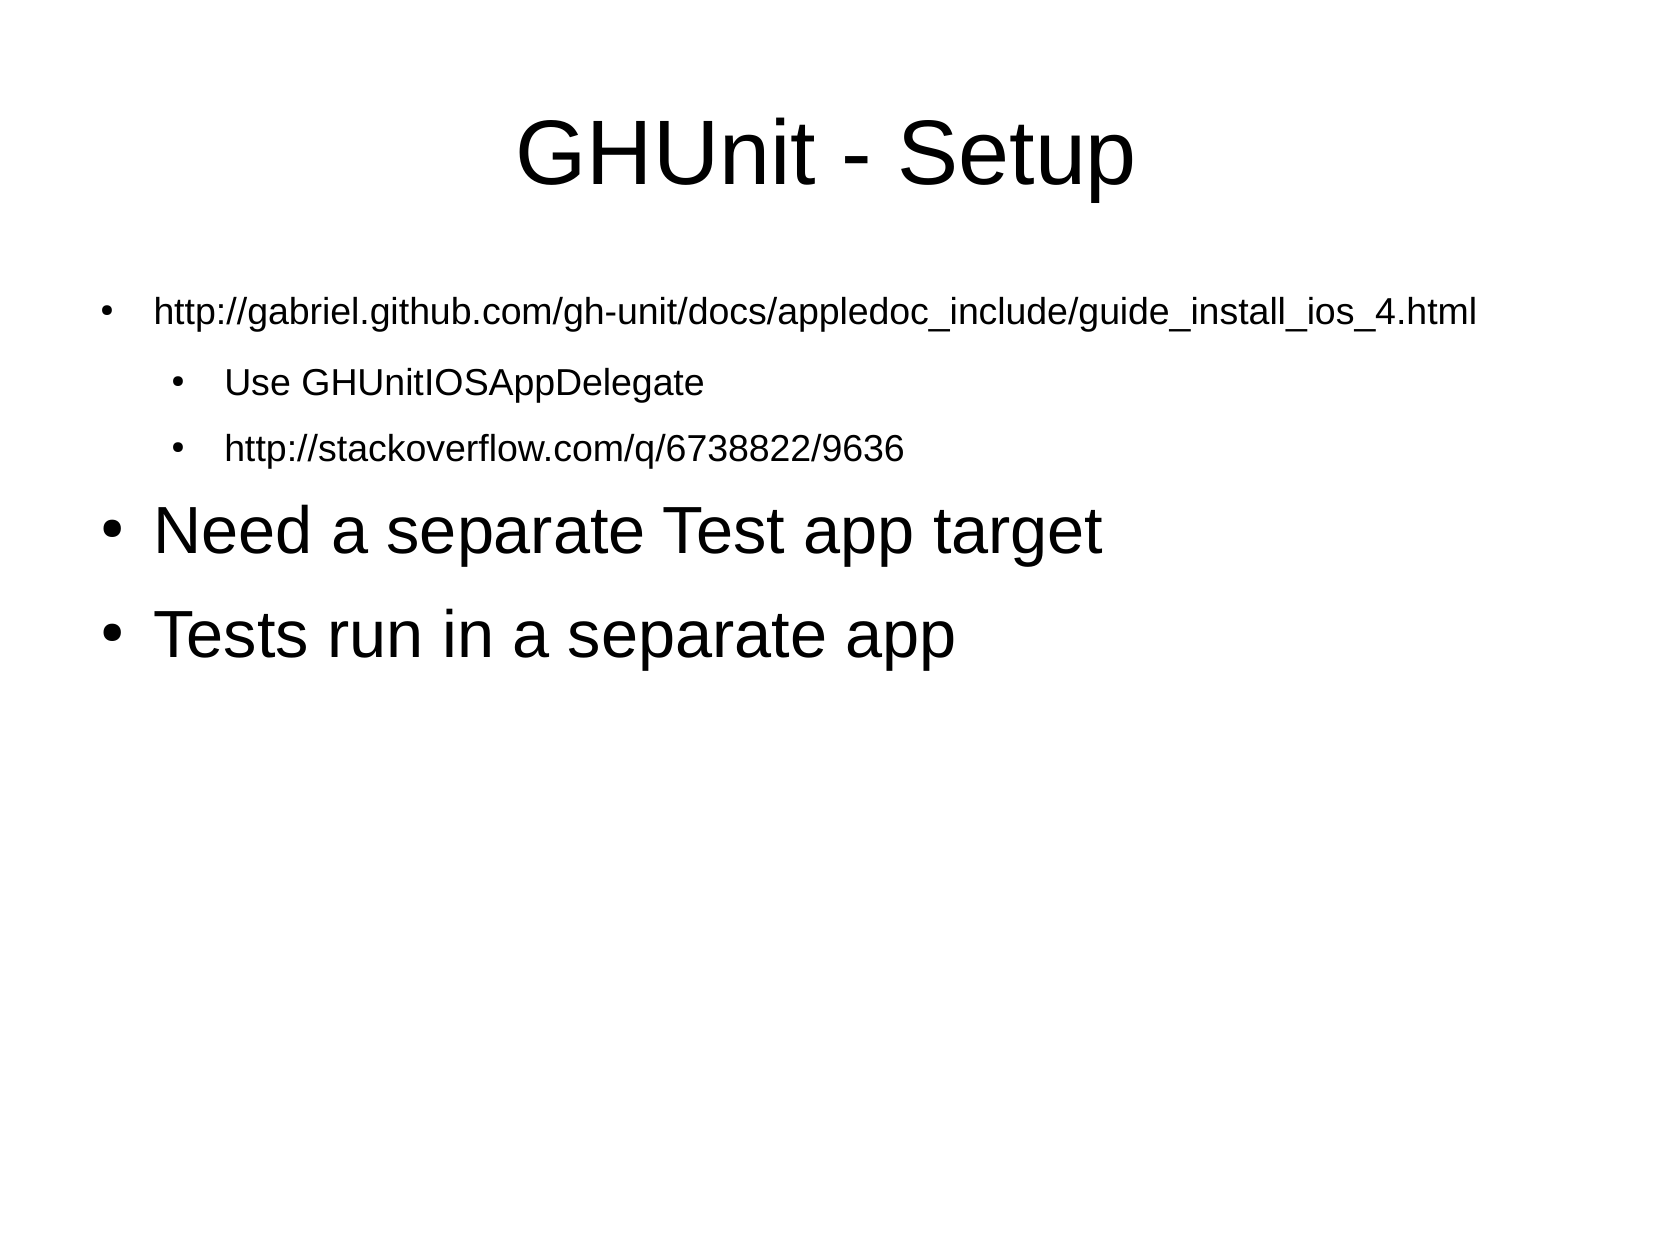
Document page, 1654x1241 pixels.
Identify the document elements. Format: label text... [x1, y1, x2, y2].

title GHUnit - Setup [82, 49, 1571, 257]
list http://gabriel.github.com/gh-unit/docs/appledoc_include/guide_install_ios_4.html Use GHUnitIOSAppDelegate http://stackoverflow.com/q/6738822/9636 Need a separate Test app target Tests run in a separate app [82, 290, 1571, 1109]
